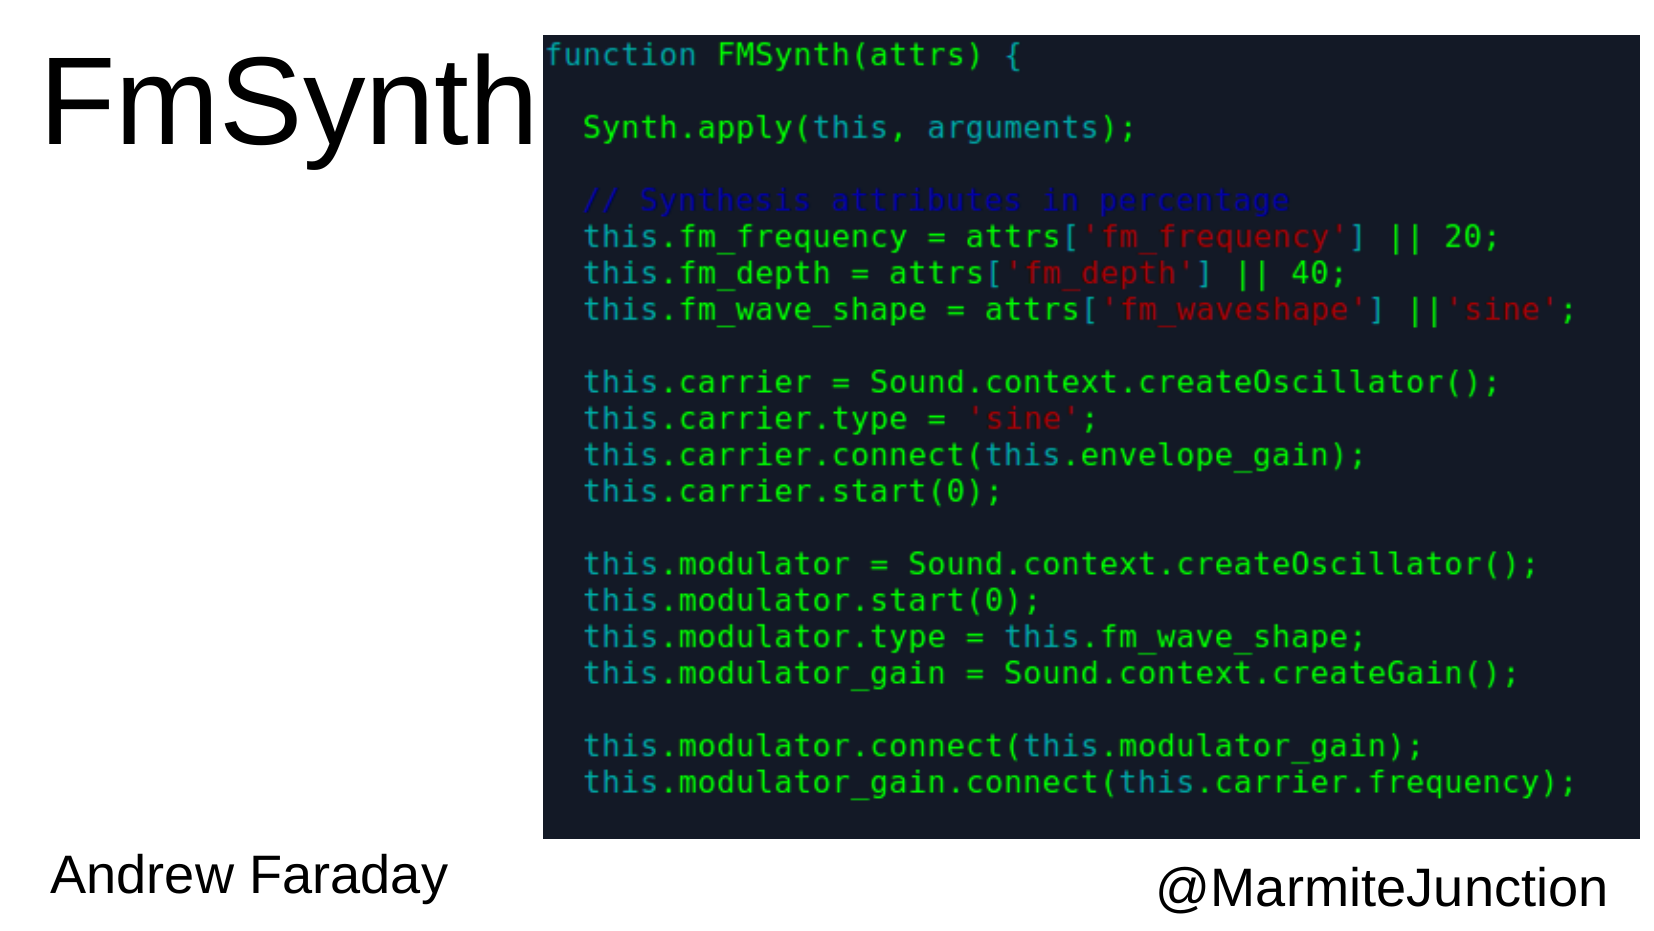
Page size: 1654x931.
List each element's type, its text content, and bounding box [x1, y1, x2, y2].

picture [543, 35, 1640, 839]
text_box Andrew Faraday [35, 837, 579, 913]
text_box @MarmiteJunction [1080, 850, 1625, 926]
text_box FmSynth [11, 23, 567, 179]
